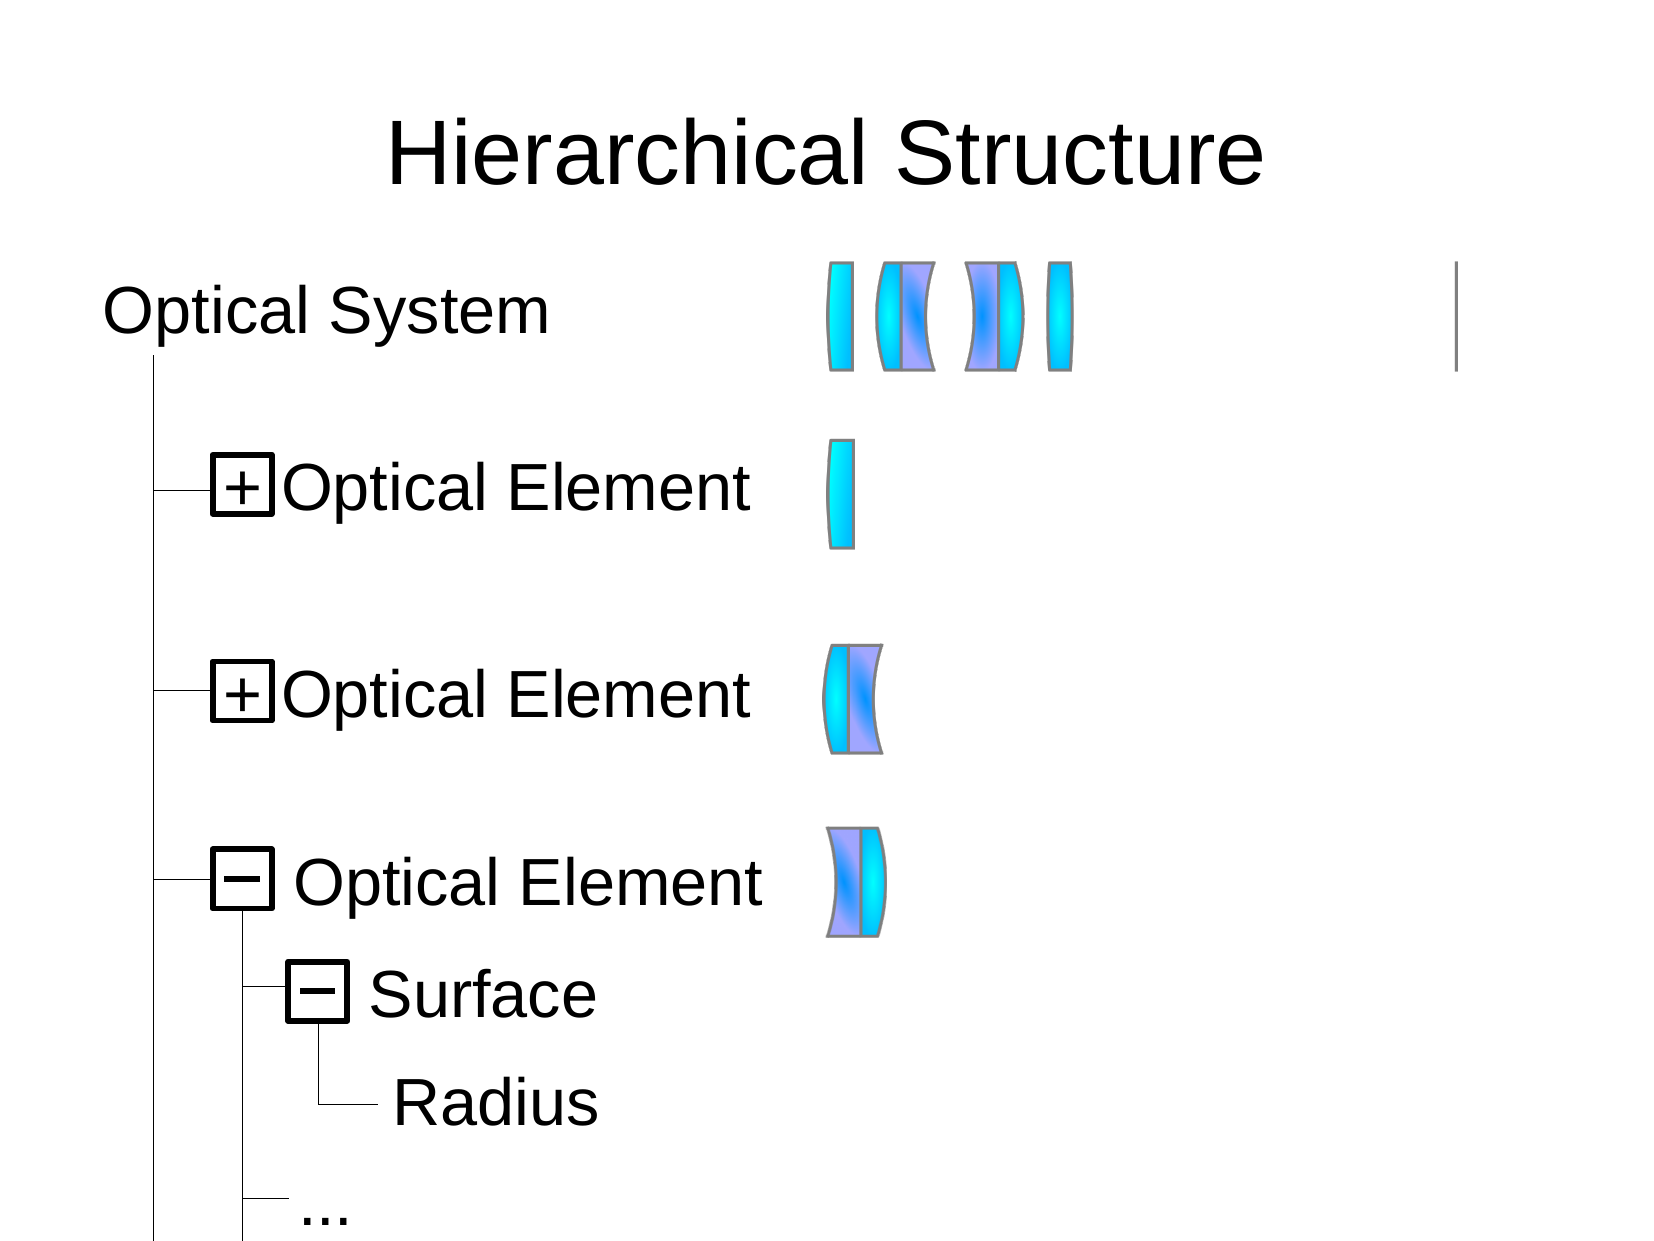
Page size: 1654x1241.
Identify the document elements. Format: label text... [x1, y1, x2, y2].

picture [826, 261, 1458, 373]
picture [823, 826, 887, 938]
title Hierarchical Structure [82, 49, 1571, 257]
text_box + Optical Element [209, 649, 768, 740]
text_box Surface [354, 949, 615, 1040]
text_box Radius [377, 1057, 616, 1147]
text_box + Optical Element [209, 442, 768, 533]
text_box Optical Element [278, 837, 780, 928]
picture [826, 438, 860, 550]
text_box ... [283, 1157, 369, 1241]
text_box Optical System [88, 265, 567, 356]
picture [822, 643, 886, 755]
